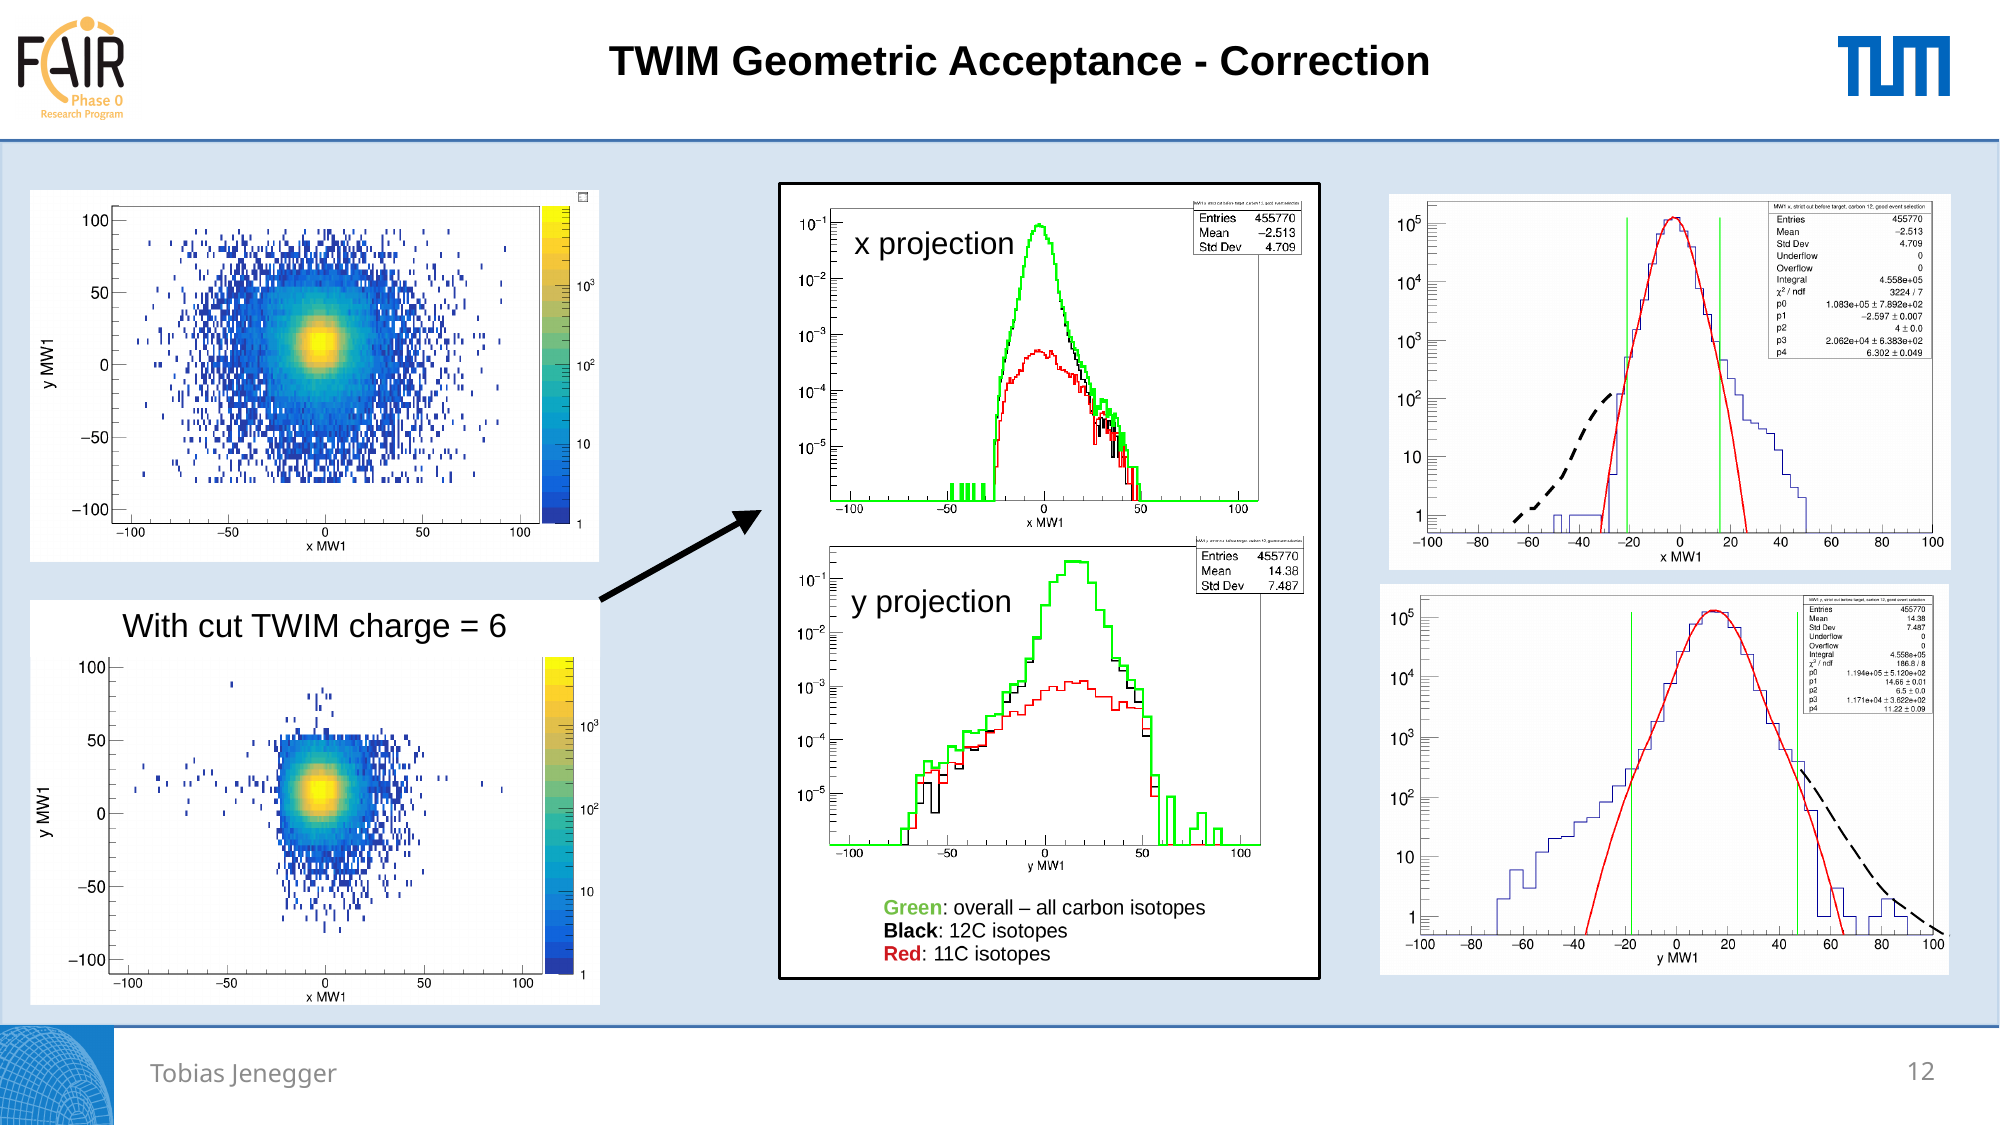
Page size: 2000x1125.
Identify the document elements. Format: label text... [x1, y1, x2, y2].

text_box With cut TWIM charge = 6 [30, 600, 601, 657]
picture [1380, 584, 1949, 976]
picture [30, 190, 600, 562]
picture [1389, 194, 1951, 571]
text_box y projection [836, 576, 1212, 626]
text_box TWIM Geometric Acceptance - Correction [315, 29, 1726, 92]
text_box x projection [839, 219, 1215, 269]
picture [875, 886, 1212, 967]
picture [791, 201, 1309, 882]
picture [0, 1025, 114, 1125]
picture [30, 657, 601, 1006]
text_box [779, 183, 1320, 979]
picture [1838, 36, 1950, 96]
picture [15, 15, 142, 120]
